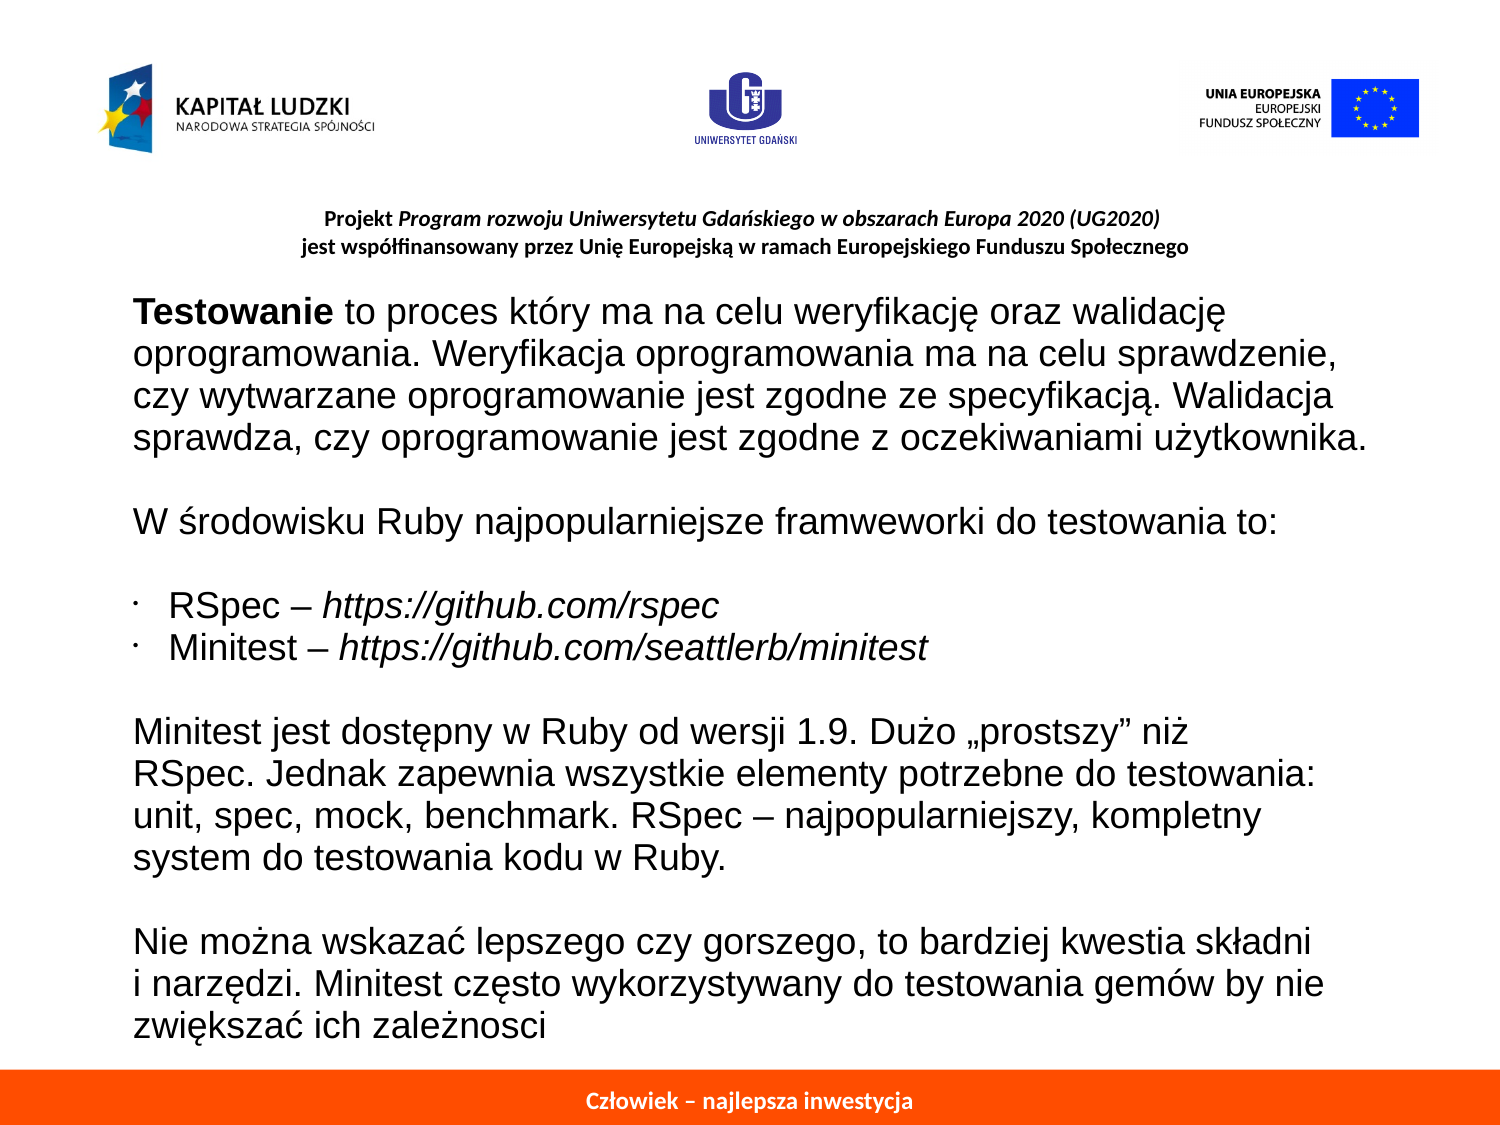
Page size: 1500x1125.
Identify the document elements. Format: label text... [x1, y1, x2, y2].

text_box Projekt Program rozwoju Uniwersytetu Gdańskiego w obszarach Europa 2020 (UG2020) jest współfinansowany przez Unię Europejską w ramach Europejskiego Funduszu Społecznego [53, 196, 1439, 267]
picture [1179, 60, 1439, 156]
picture [53, 19, 418, 196]
picture [692, 69, 800, 147]
text_box Testowanie to proces który ma na celu weryfikację oraz walidację oprogramowania. Weryfikacja oprogramowania ma na celu sprawdzenie, czy wytwarzane oprogramowanie jest zgodne ze specyfikacją. Walidacja sprawdza, czy oprogramowanie jest zgodne z oczekiwaniami użytkownika. W środowisku Ruby najpopularniejsze framweworki do testowania to: RSpec – https://github.com/rspec Minitest – https://github.com/seattlerb/minitest Minitest jest dostępny w Ruby od wersji 1.9. Dużo „prostszy” niż RSpec. Jednak zapewnia wszystkie elementy potrzebne do testowania: unit, spec, mock, benchmark. RSpec – najpopularniejszy, kompletny system do testowania kodu w Ruby. Nie można wskazać lepszego czy gorszego, to bardziej kwestia składni i narzędzi. Minitest często wykorzystywany do testowania gemów by nie zwiększać ich zależnosci [118, 283, 1384, 1055]
footer Człowiek – najlepsza inwestycja [0, 1069, 1500, 1125]
